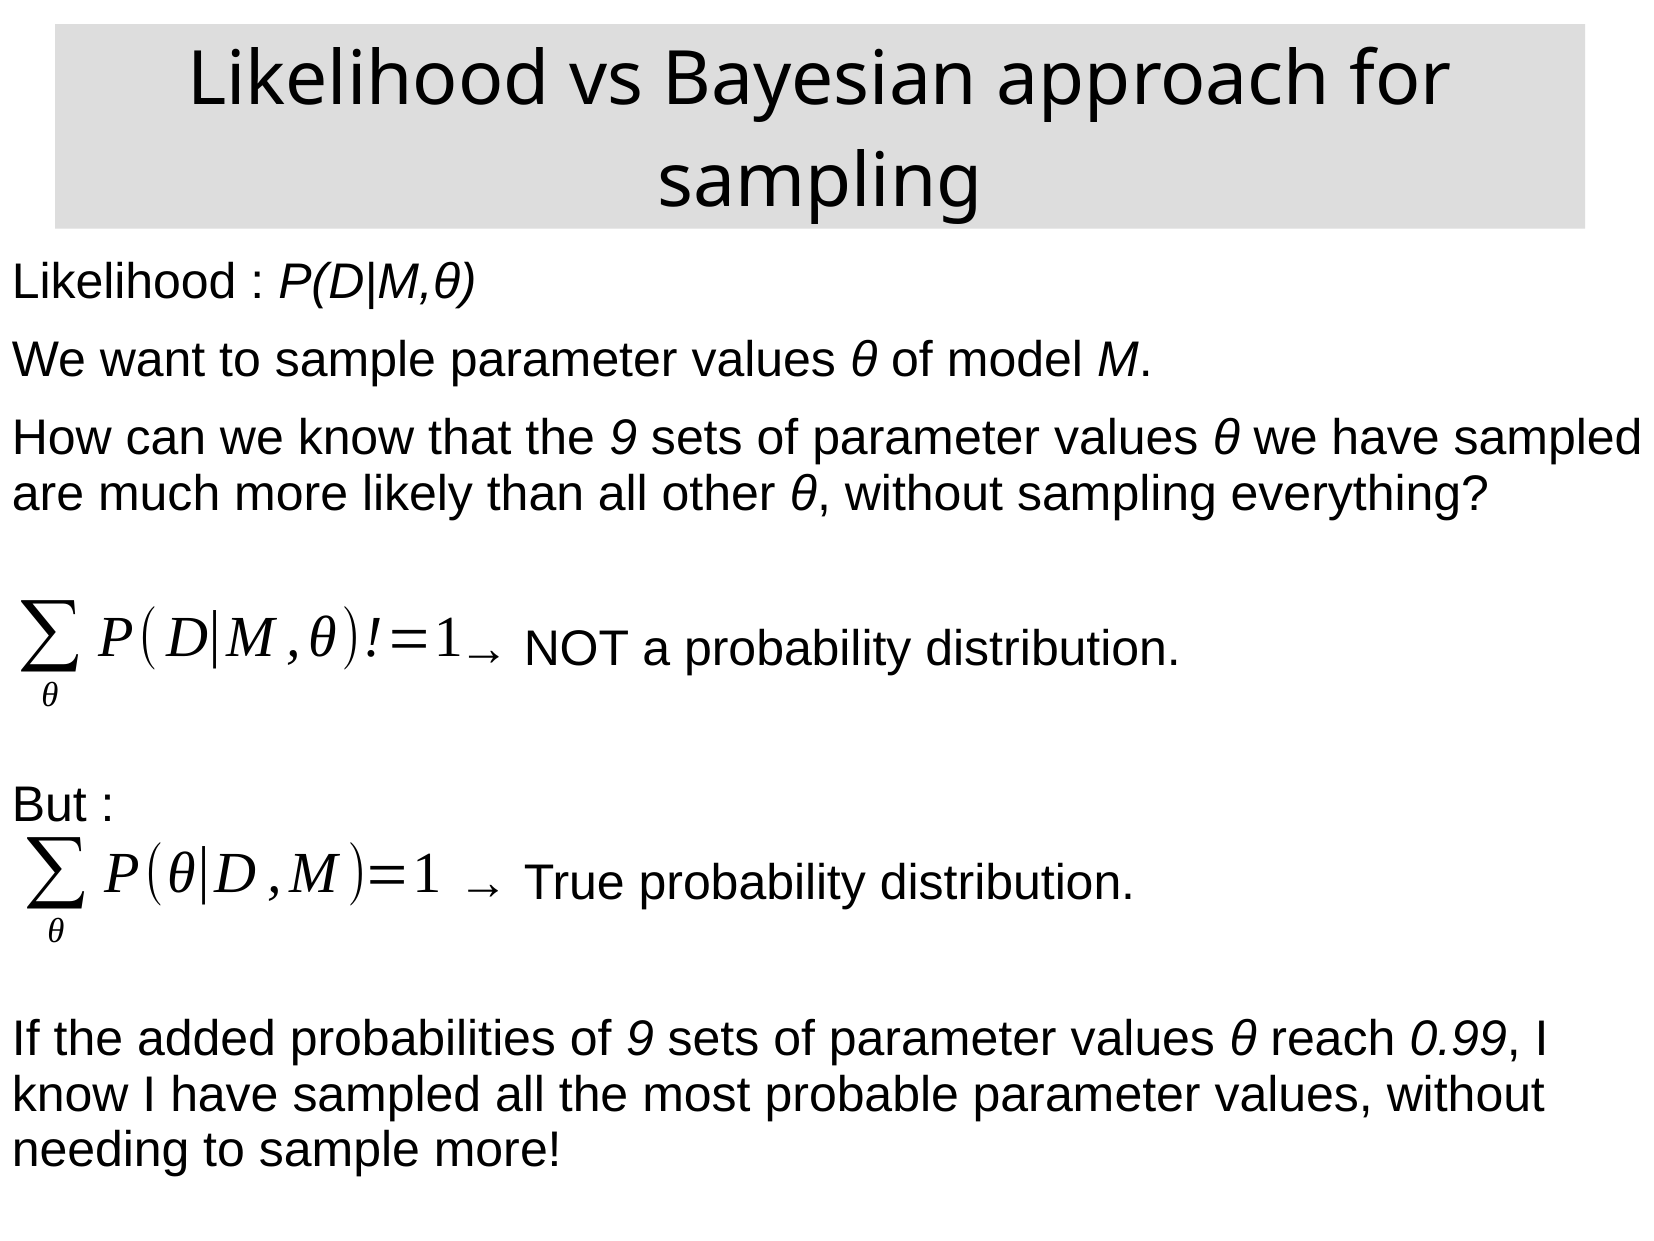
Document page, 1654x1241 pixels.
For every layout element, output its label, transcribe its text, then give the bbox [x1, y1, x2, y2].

chart [11, 596, 468, 715]
chart [17, 832, 449, 951]
list Likelihood : P(D|M,θ) We want to sample parameter values θ of model M. How can we know that the 9 sets of parameter values θ we have sampled are much more likely than all other θ, without sampling everything? → NOT a probability distribution. But : → True probability distribution. If the added probabilities of 9 sets of parameter values θ reach 0.99, I know I have sampled all the most probable parameter values, without needing to sample more! [11, 253, 1647, 1216]
title Likelihood vs Bayesian approach for sampling [55, 42, 1586, 211]
